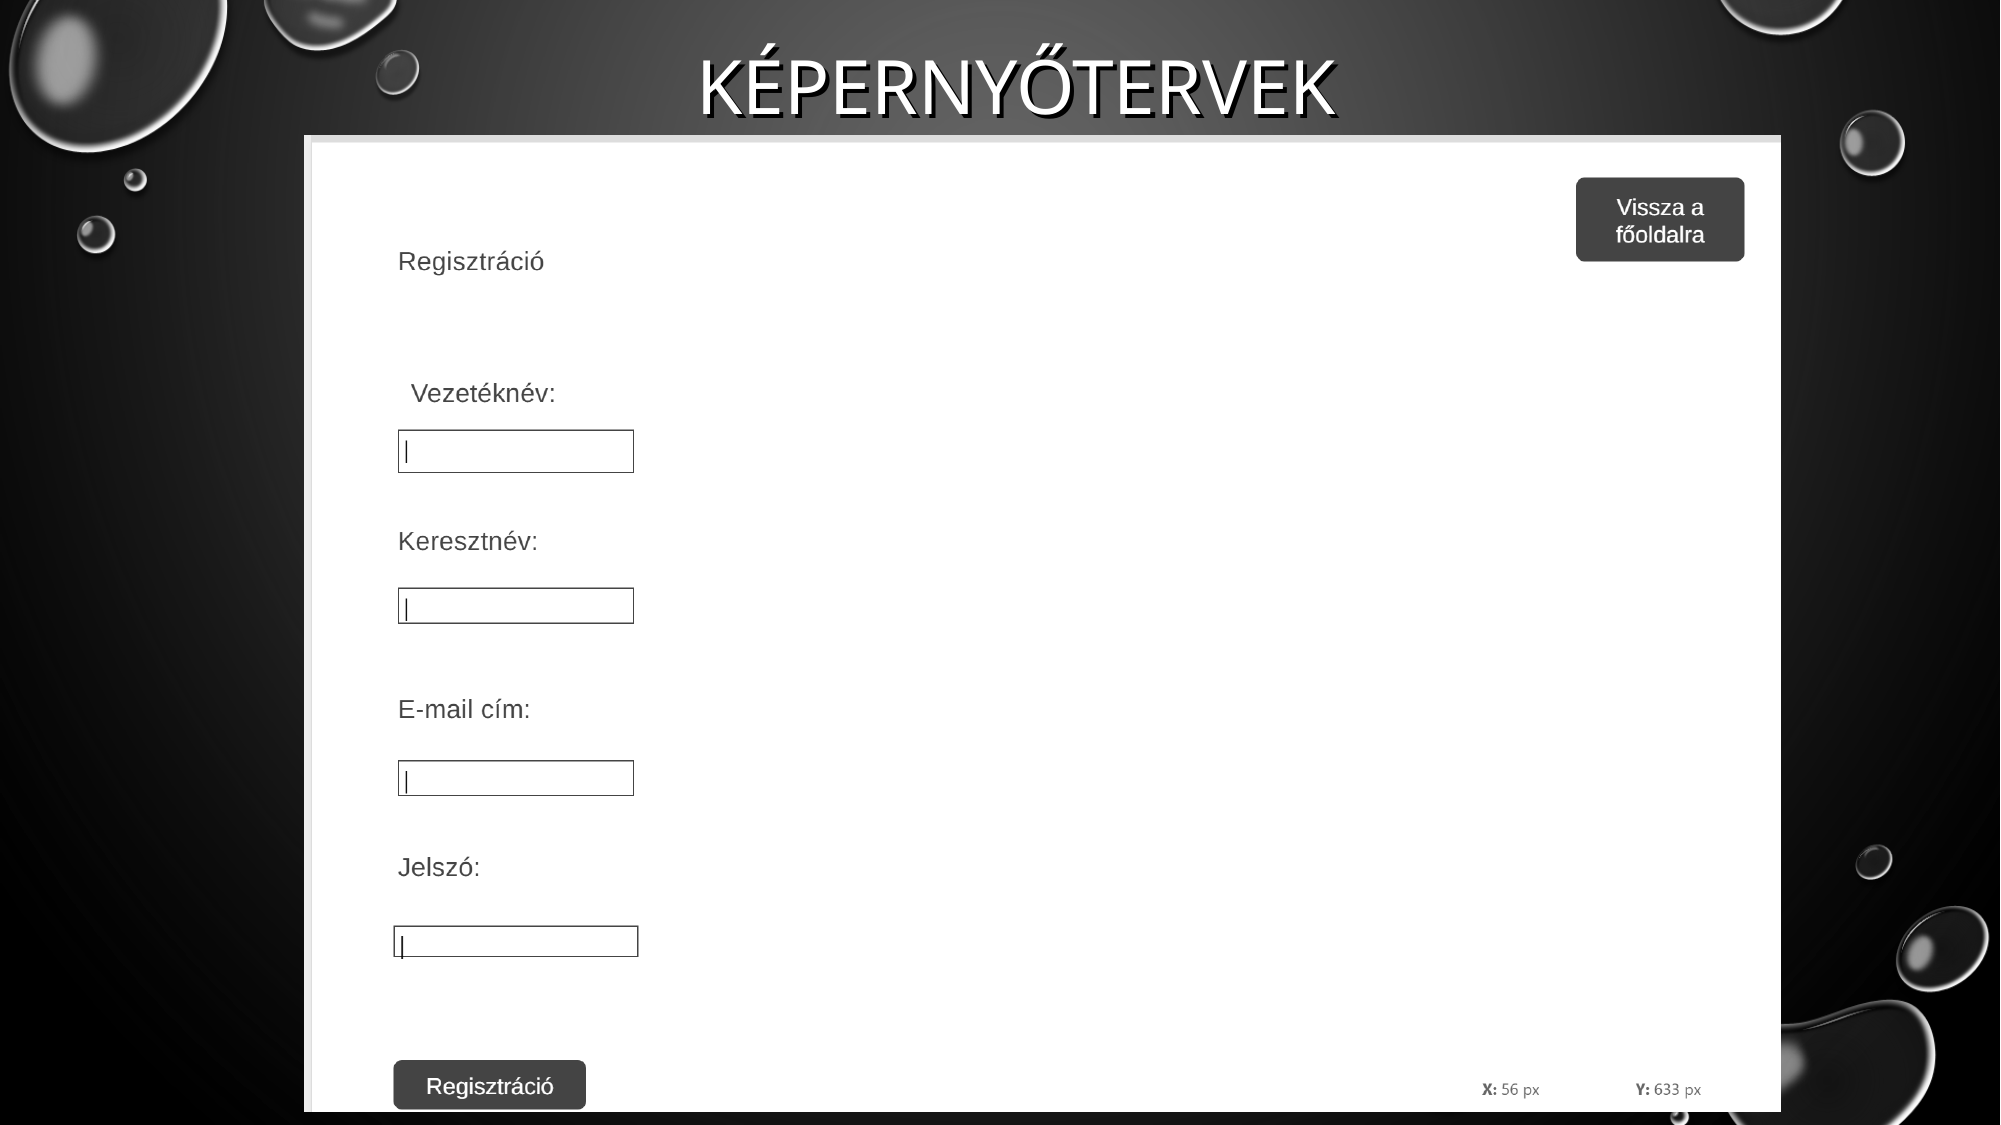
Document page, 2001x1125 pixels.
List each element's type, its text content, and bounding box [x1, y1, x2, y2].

title Képernyőtervek [166, 0, 1867, 222]
picture [304, 135, 1781, 1112]
